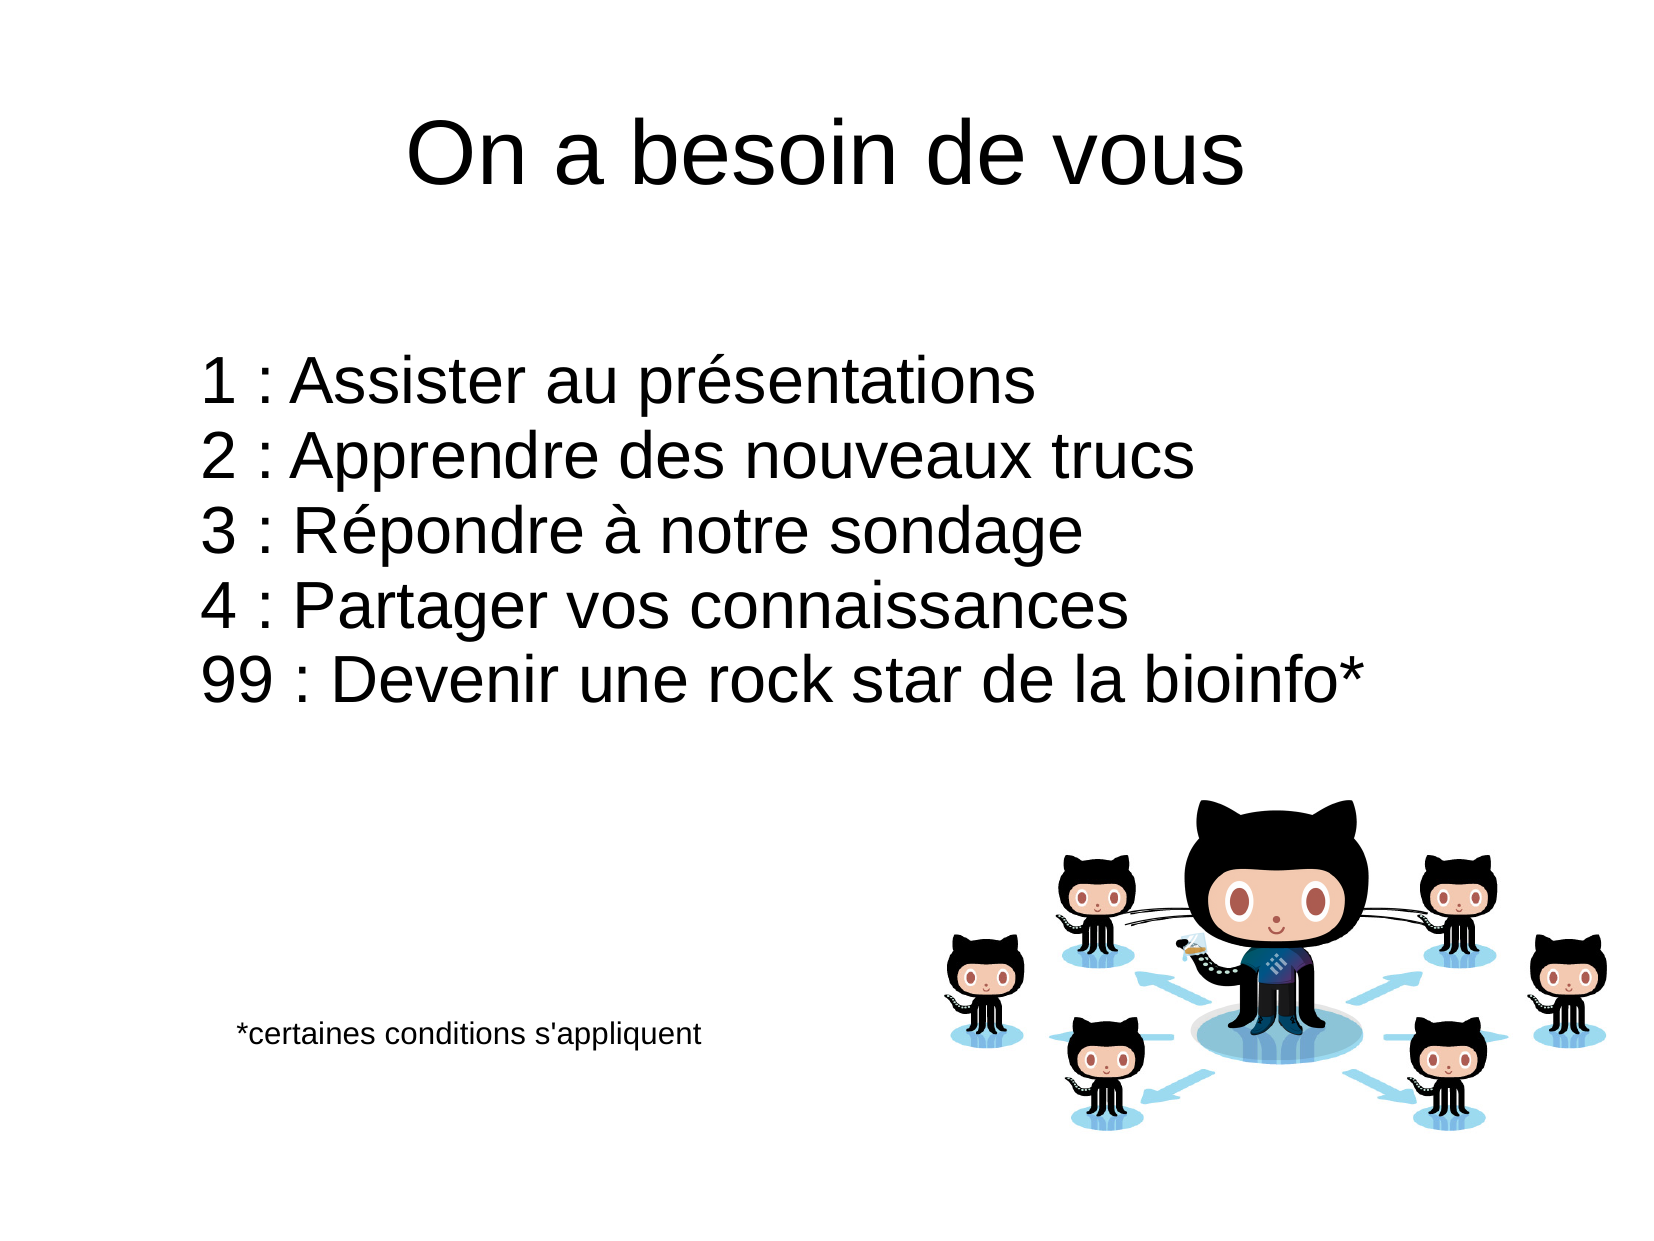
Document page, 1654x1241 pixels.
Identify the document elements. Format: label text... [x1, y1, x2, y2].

picture [944, 636, 1607, 1241]
subtitle 1 : Assister au présentations 2 : Apprendre des nouveaux trucs 3 : Répondre à notre sondage 4 : Partager vos connaissances 99 : Devenir une rock star de la bioinfo* *certaines conditions s'appliquent [200, 337, 1465, 1057]
title On a besoin de vous [82, 49, 1571, 257]
